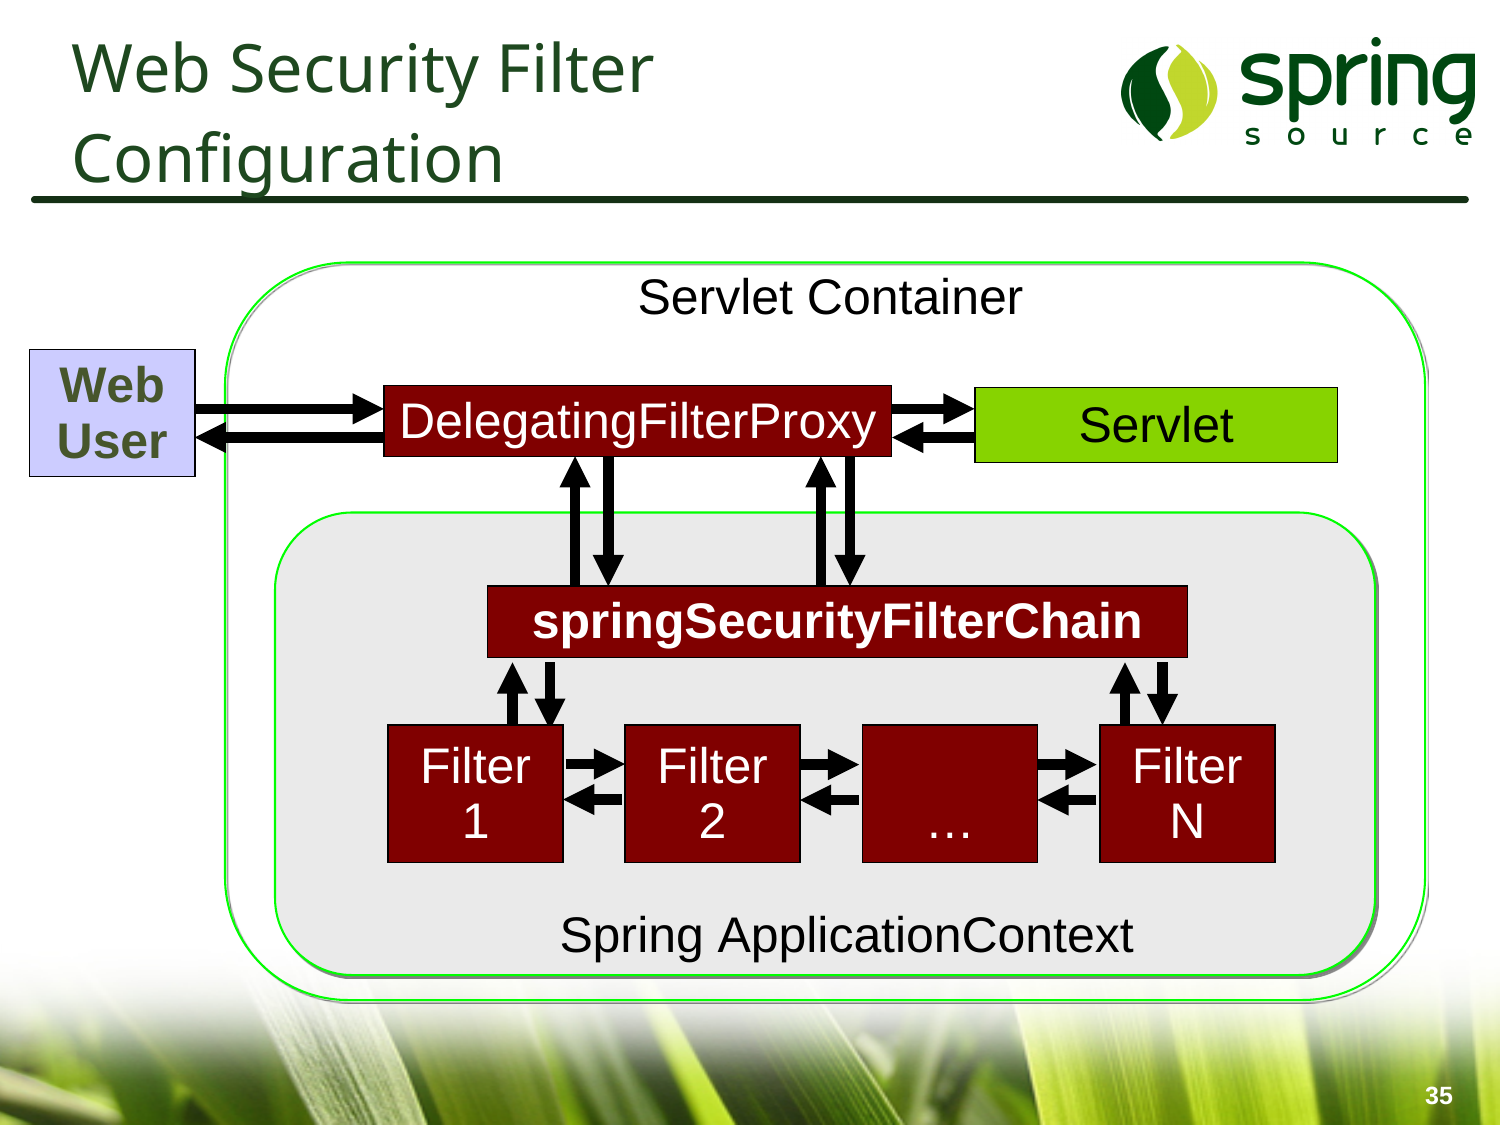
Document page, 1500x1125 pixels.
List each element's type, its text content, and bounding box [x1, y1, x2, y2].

text_box Spring ApplicationContext [544, 899, 1150, 972]
picture [248, 944, 1403, 999]
text_box Filter 2 [624, 725, 801, 863]
title Web Security Filter Configuration [56, 13, 1089, 191]
text_box Filter N [1099, 725, 1275, 863]
text_box Servlet Container [622, 261, 1039, 334]
text_box Filter 1 [388, 725, 564, 863]
picture [1121, 37, 1475, 145]
text_box Web User [29, 349, 195, 477]
text_box Servlet [975, 387, 1338, 463]
text_box DelegatingFilterProxy [383, 385, 892, 457]
picture [1375, 944, 1408, 979]
picture [0, 944, 1500, 1125]
text_box [609, 512, 816, 586]
text_box … [862, 725, 1038, 863]
text_box [826, 512, 849, 586]
text_box [580, 512, 607, 586]
text_box [275, 512, 1376, 976]
text_box springSecurityFilterChain [487, 586, 1188, 658]
